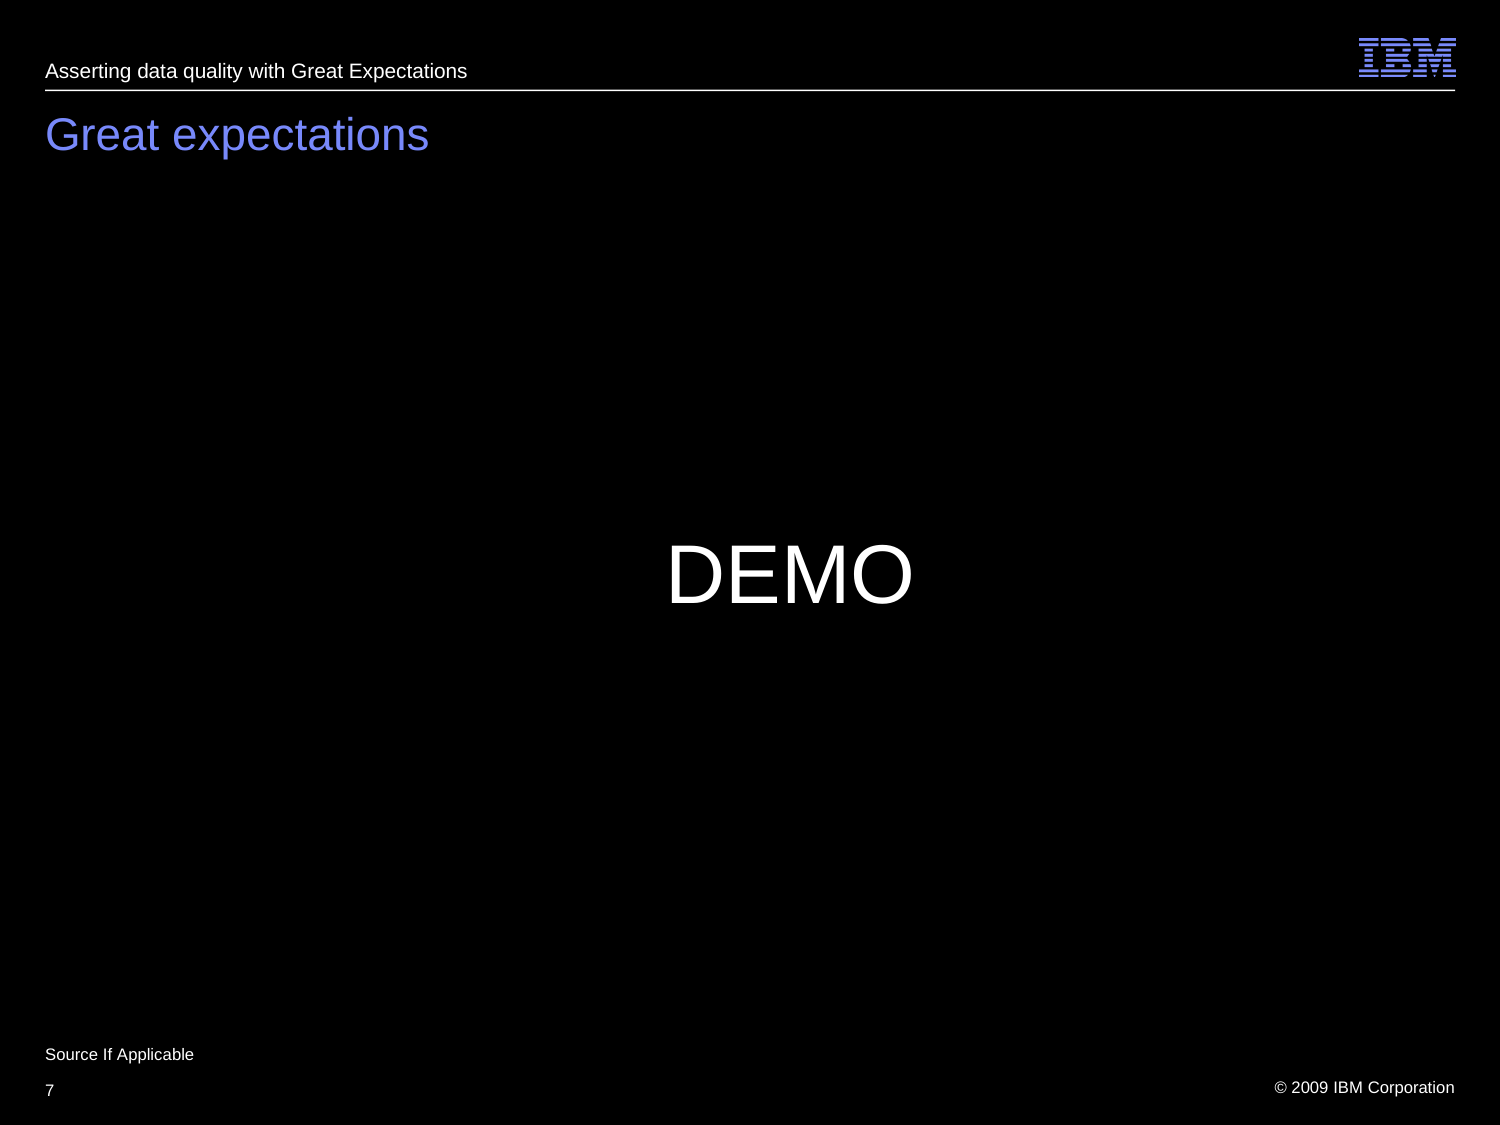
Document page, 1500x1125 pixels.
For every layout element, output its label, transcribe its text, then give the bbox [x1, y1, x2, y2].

list DEMO [622, 512, 939, 641]
text_box Asserting data quality with Great Expectations [30, 37, 1306, 83]
title Great expectations [30, 97, 1456, 203]
text_box Source If Applicable [30, 1021, 1441, 1072]
picture [1359, 37, 1456, 77]
